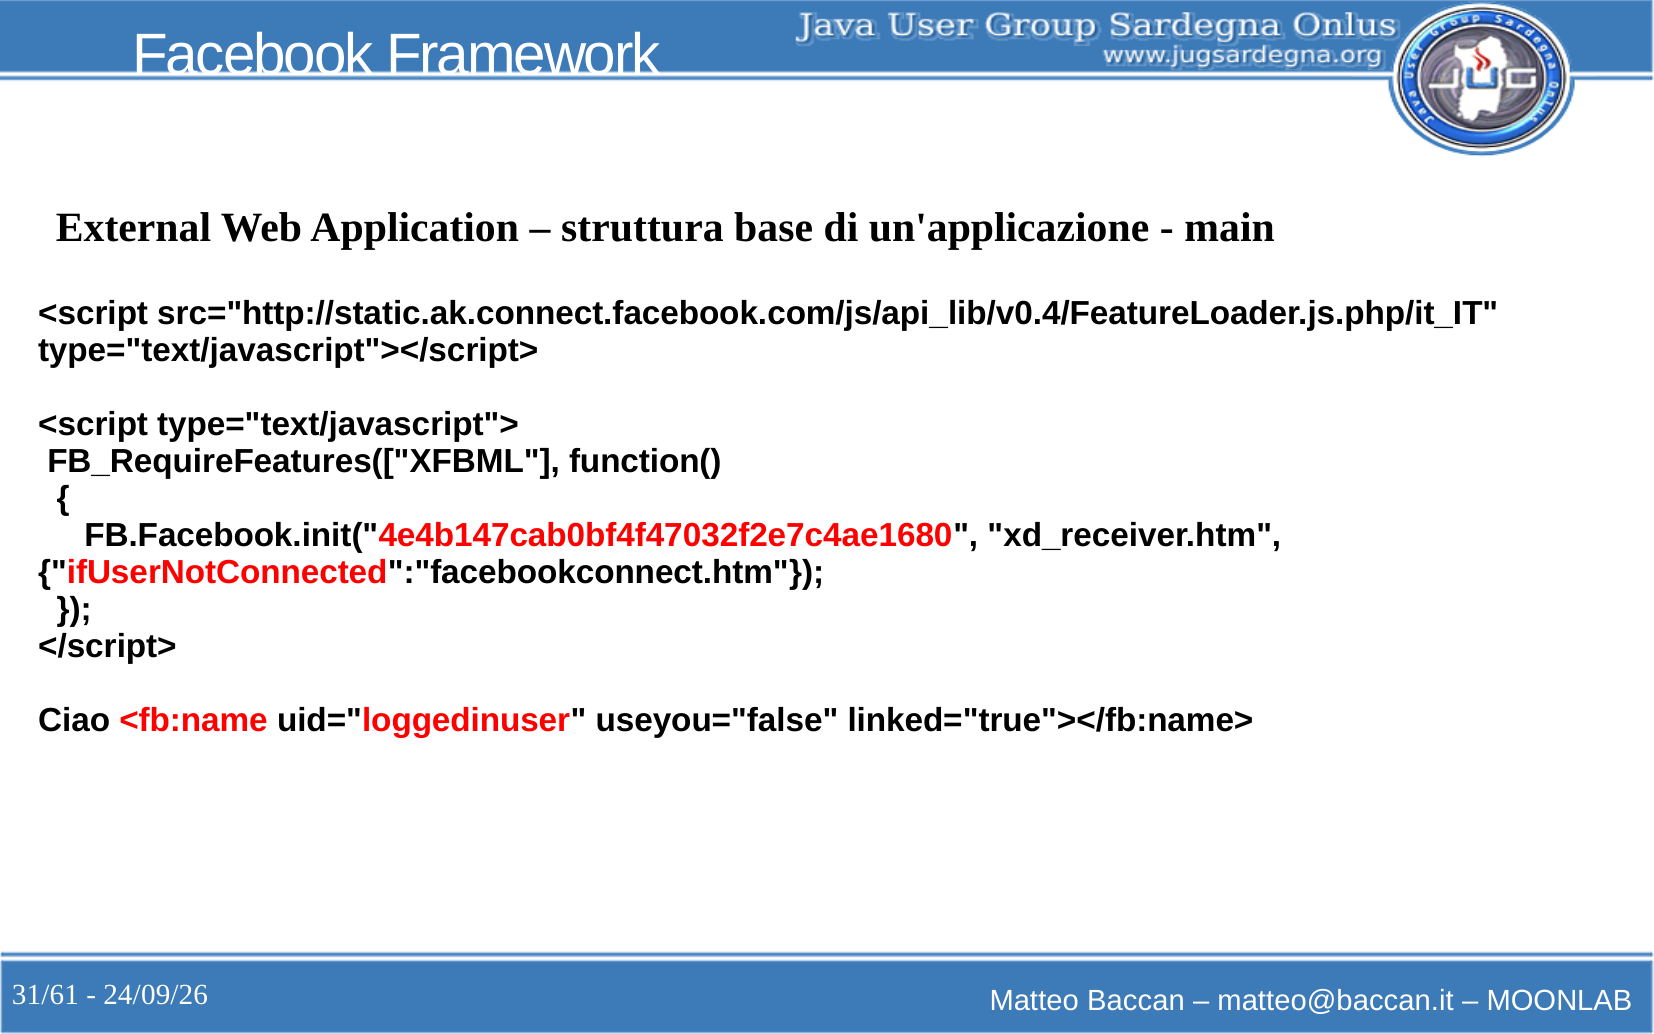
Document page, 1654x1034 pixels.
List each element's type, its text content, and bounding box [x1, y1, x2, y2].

text_box External Web Application – struttura base di un'applicazione - main [41, 173, 1585, 236]
title Facebook Framework [132, 5, 1609, 103]
text_box <script src="http://static.ak.connect.facebook.com/js/api_lib/v0.4/FeatureLoader.js.php/it_IT" type="text/javascript"></script> <script type="text/javascript"> FB_RequireFeatures(["XFBML"], function() { FB.Facebook.init("4e4b147cab0bf4f47032f2e7c4ae1680", "xd_receiver.htm", {"ifUserNotConnected":"facebookconnect.htm"}); }); </script> Ciao <fb:name uid="loggedinuser" useyou="false" linked="true"></fb:name> [23, 287, 1612, 762]
picture [0, 0, 1654, 1034]
